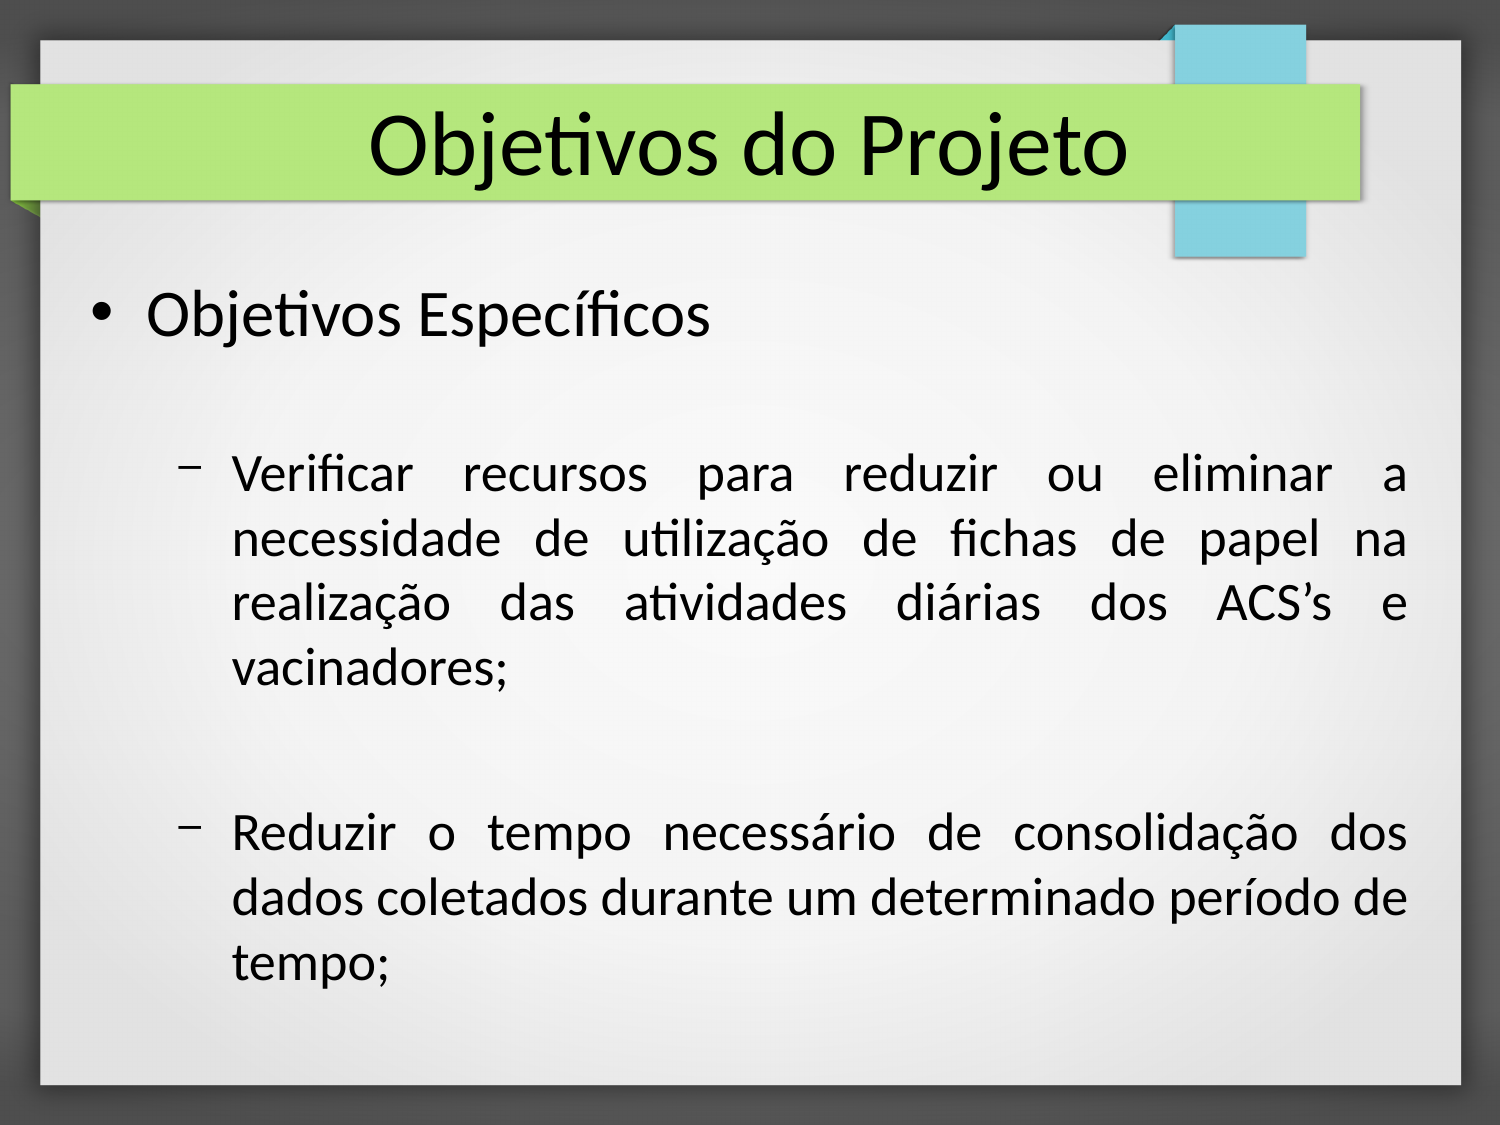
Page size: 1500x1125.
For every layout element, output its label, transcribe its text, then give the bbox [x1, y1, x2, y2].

title Objetivos do Projeto [75, 45, 1425, 233]
list Objetivos Específicos Verificar recursos para reduzir ou eliminar a necessidade de utilização de fichas de papel na realização das atividades diárias dos ACS’s e vacinadores; Reduzir o tempo necessário de consolidação dos dados coletados durante um determinado período de tempo; [75, 262, 1425, 1005]
picture [0, 0, 1500, 1125]
